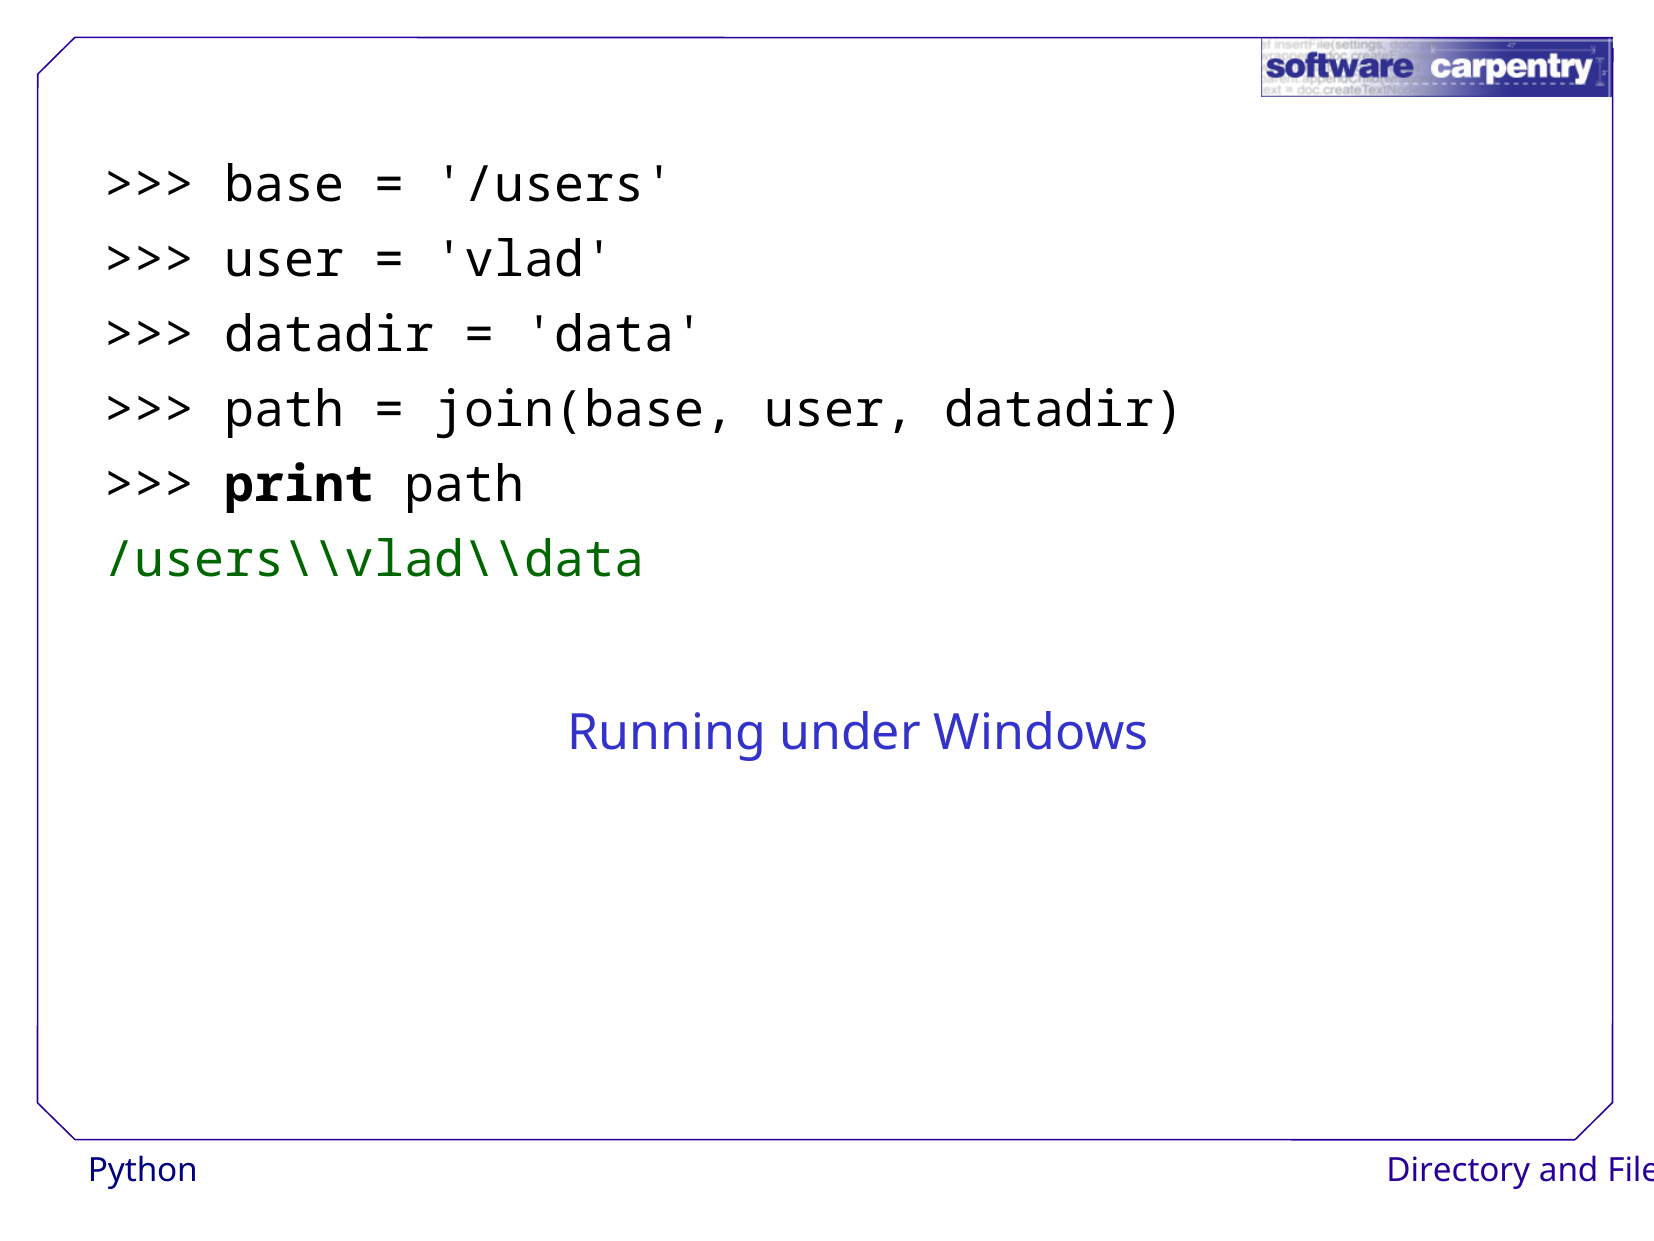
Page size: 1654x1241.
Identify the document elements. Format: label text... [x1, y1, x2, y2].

picture [1261, 39, 1613, 97]
text_box Running under Windows [552, 676, 1272, 772]
text_box >>> base = '/users' >>> user = 'vlad' >>> datadir = 'data' >>> path = join(base, user, datadir) >>> print path /users\\vlad\\data [89, 128, 1512, 1037]
